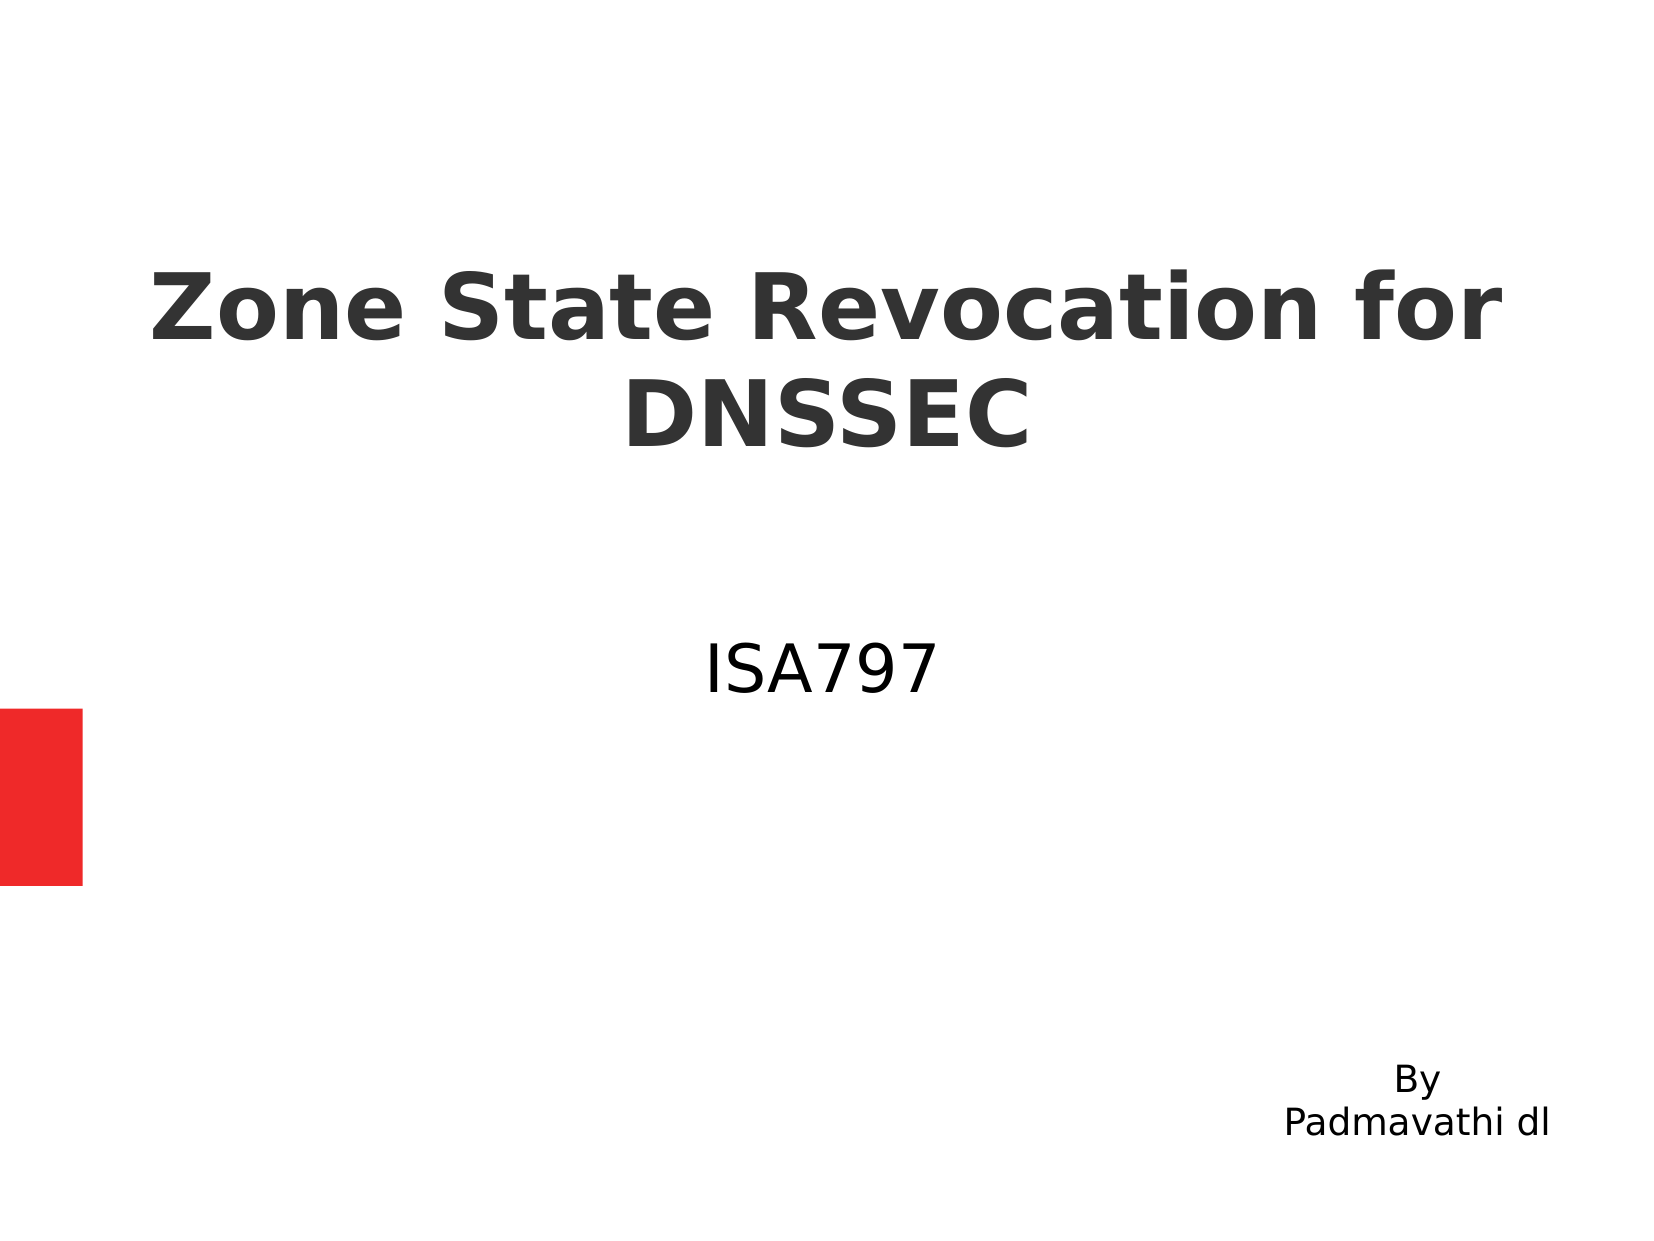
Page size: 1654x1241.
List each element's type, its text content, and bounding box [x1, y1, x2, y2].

text_box By Padmavathi dl [1245, 1050, 1591, 1203]
title Zone State Revocation for DNSSEC [124, 200, 1531, 522]
subtitle ISA797 [120, 588, 1526, 751]
